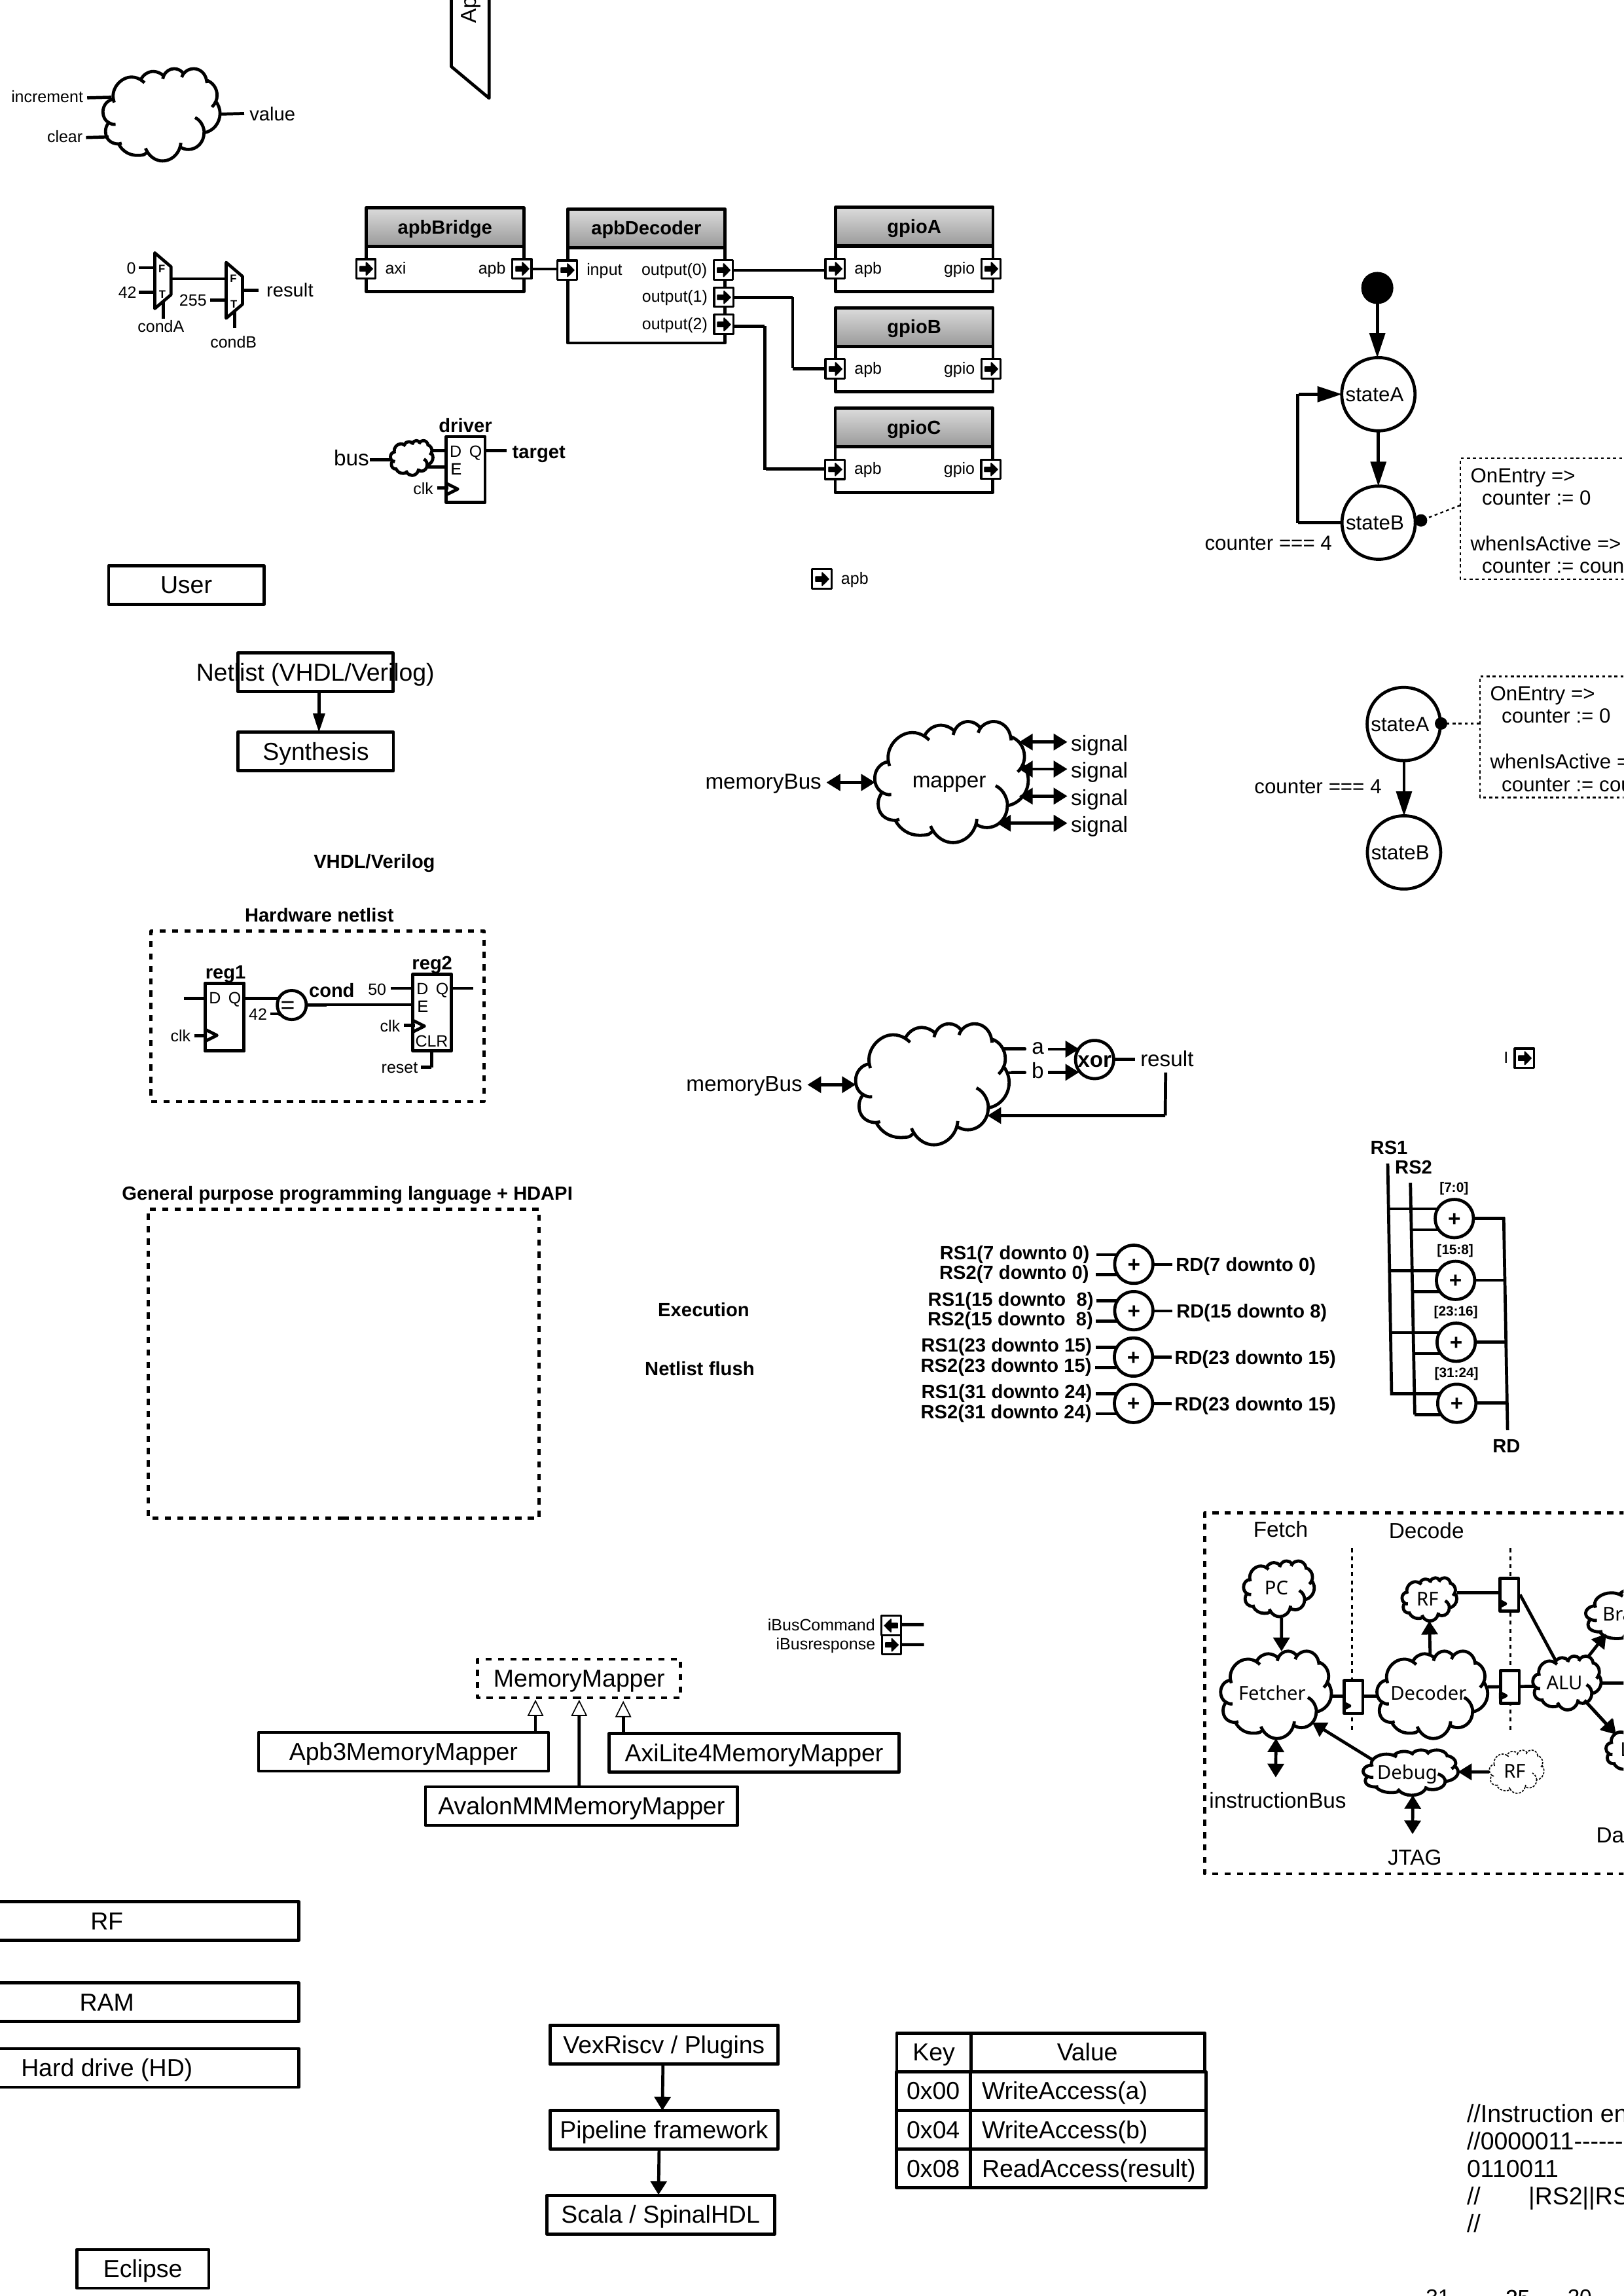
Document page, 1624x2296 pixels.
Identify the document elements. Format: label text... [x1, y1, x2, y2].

text_box reg2 [402, 947, 462, 979]
text_box Eclipse [77, 2250, 209, 2289]
text_box signal [1061, 753, 1138, 780]
text_box VHDL/Verilog [304, 846, 445, 878]
text_box output(1) [630, 282, 718, 309]
text_box [856, 1024, 1009, 1145]
text_box Key [897, 2033, 971, 2072]
text_box F [149, 254, 175, 284]
text_box apb [844, 354, 941, 382]
text_box RD(23 downto 15) [1164, 1342, 1346, 1374]
text_box Q [219, 988, 251, 1013]
text_box OnEntry => counter := 0 whenIsActive => counter := counter + 1 [1460, 458, 1624, 580]
text_box Branch [1585, 1590, 1624, 1639]
text_box [31:24] [1424, 1356, 1489, 1389]
text_box 31 [1416, 2280, 1460, 2296]
text_box 20 [1557, 2280, 1602, 2296]
text_box = [278, 990, 306, 1020]
text_box gpio [941, 354, 985, 382]
text_box increment [1, 82, 94, 112]
text_box mapper [902, 763, 996, 798]
text_box cond [299, 975, 365, 1007]
text_box E [407, 992, 439, 1020]
text_box General purpose programming language + HDAPI [112, 1177, 583, 1210]
text_box Execute [1619, 1515, 1624, 1547]
text_box Decode [1379, 1514, 1474, 1549]
text_box result [257, 274, 323, 306]
text_box T [221, 289, 247, 319]
text_box counter === 4 [1195, 526, 1343, 560]
text_box [415, 1003, 452, 1026]
text_box RS1(31 downto 24) [911, 1376, 1102, 1395]
text_box Fetcher [1220, 1651, 1332, 1739]
text_box 42 [233, 999, 283, 1029]
text_box + [1435, 1199, 1473, 1238]
text_box RD(15 downto 8) [1166, 1295, 1337, 1327]
text_box RF [0, 1901, 299, 1941]
text_box Synthesis [238, 732, 394, 771]
text_box output(2) [630, 309, 718, 338]
text_box [825, 446, 1001, 493]
text_box RS2(23 downto 15) [911, 1349, 1102, 1382]
text_box iBusCommand [757, 1610, 886, 1639]
text_box a [1022, 1029, 1054, 1053]
text_box Pipeline framework [550, 2110, 778, 2149]
text_box 25 [1496, 2281, 1540, 2296]
text_box DataBus [1586, 1818, 1624, 1853]
text_box stateB [1367, 816, 1441, 889]
text_box condA [128, 312, 194, 342]
text_box input [577, 255, 673, 283]
text_box [1500, 1670, 1519, 1704]
text_box 0 [117, 253, 146, 283]
text_box D [406, 979, 426, 1003]
text_box [875, 721, 1028, 843]
text_box Execution [638, 1294, 770, 1326]
text_box output(0) [673, 255, 717, 282]
text_box stateA [1367, 687, 1440, 761]
text_box I [1431, 1043, 1519, 1072]
text_box Decoder [1377, 1651, 1488, 1739]
text_box counter === 4 [1244, 770, 1392, 803]
text_box WriteAccess(b) [970, 2110, 1206, 2149]
text_box signal [1061, 808, 1138, 842]
text_box b [1022, 1053, 1054, 1088]
text_box RS1(23 downto 15) [911, 1329, 1102, 1349]
text_box instructionBus [1199, 1784, 1356, 1818]
text_box reg1 [195, 956, 256, 988]
text_box //Instruction encoding : //0000011----------000-----0110011 // |RS2||RS1| |RD | // [1457, 2094, 1624, 2242]
text_box [390, 440, 433, 476]
text_box 0x04 [896, 2110, 970, 2149]
text_box RS1(7 downto 0) [929, 1236, 1100, 1257]
text_box axi [375, 254, 471, 283]
text_box apb [831, 564, 928, 592]
text_box D [440, 442, 459, 465]
text_box [812, 569, 831, 589]
text_box 255 [170, 285, 217, 315]
text_box 42 [108, 278, 147, 308]
text_box + [1437, 1323, 1475, 1361]
text_box apb [844, 254, 941, 282]
text_box WriteAccess(a) [970, 2072, 1206, 2110]
text_box + [1114, 1384, 1153, 1423]
text_box Netlist flush [634, 1352, 766, 1385]
text_box condB [200, 327, 267, 357]
text_box MemoryMapper [477, 1659, 681, 1698]
text_box 0x08 [896, 2149, 971, 2188]
text_box AvalonMMMemoryMapper [425, 1786, 738, 1825]
text_box Q [426, 979, 459, 1003]
text_box Value [971, 2033, 1205, 2072]
text_box RS2(7 downto 0) [929, 1257, 1100, 1283]
text_box [205, 1013, 244, 1051]
text_box [448, 466, 486, 503]
text_box [23:16] [1424, 1295, 1488, 1327]
text_box [1500, 1578, 1519, 1611]
text_box xor [1075, 1040, 1114, 1079]
text_box RS2(15 downto 8) [917, 1303, 1104, 1335]
text_box target [502, 436, 575, 468]
text_box [825, 246, 1001, 292]
text_box E [441, 454, 472, 483]
text_box AxiLite4MemoryMapper [609, 1733, 899, 1772]
text_box driver [429, 409, 502, 442]
text_box + [1114, 1338, 1153, 1376]
text_box gpio [941, 454, 985, 483]
text_box L/S [1606, 1732, 1624, 1770]
text_box apb [844, 454, 941, 483]
text_box OnEntry => counter := 0 whenIsActive => counter := counter + 1 [1479, 676, 1624, 798]
text_box RS1(15 downto 8) [918, 1283, 1104, 1315]
text_box [103, 68, 221, 161]
text_box Hardware netlist [196, 899, 443, 931]
text_box memoryBus [695, 764, 832, 798]
text_box [1519, 1049, 1534, 1068]
text_box Scala / SpinalHDL [547, 2195, 775, 2234]
text_box RD [1480, 1430, 1532, 1462]
text_box clear [37, 122, 93, 152]
text_box F [220, 264, 247, 294]
text_box apbBridge [366, 207, 524, 246]
text_box gpioB [835, 308, 994, 346]
text_box signal [1061, 780, 1138, 808]
text_box [825, 346, 1001, 392]
text_box Debug [1363, 1749, 1458, 1795]
text_box value [240, 98, 305, 130]
text_box RF [1401, 1577, 1457, 1621]
text_box RD(7 downto 0) [1166, 1249, 1326, 1281]
text_box + [1114, 1245, 1153, 1283]
text_box Hard drive (HD) [0, 2048, 299, 2087]
text_box + [1437, 1384, 1476, 1423]
text_box [1344, 1680, 1363, 1713]
text_box + [1436, 1261, 1475, 1300]
text_box [886, 1615, 901, 1655]
text_box RS2 [1385, 1151, 1442, 1183]
text_box RAM [0, 1982, 299, 2022]
text_box RD(23 downto 15) [1164, 1388, 1346, 1420]
text_box clk [156, 1022, 206, 1050]
text_box JTAG [1367, 1840, 1462, 1874]
text_box gpioC [835, 408, 993, 446]
text_box stateA [1341, 357, 1415, 431]
text_box [356, 246, 532, 292]
text_box bus [324, 441, 379, 476]
text_box RS2(31 downto 24) [911, 1395, 1102, 1428]
text_box gpioA [835, 207, 994, 246]
text_box ALU [1532, 1656, 1601, 1710]
text_box result [1130, 1042, 1204, 1077]
text_box Q [459, 442, 492, 466]
text_box reset [371, 1053, 428, 1082]
text_box [451, 0, 490, 99]
text_box D [199, 988, 219, 1013]
text_box Fetch [1244, 1513, 1318, 1547]
text_box clk [365, 1012, 415, 1040]
text_box stateB [1342, 486, 1416, 560]
text_box ReadAccess(result) [971, 2149, 1206, 2188]
text_box ApbDecoder [451, 0, 486, 39]
text_box iBusresponse [766, 1630, 886, 1659]
text_box clk [398, 474, 448, 503]
text_box VexRiscv / Plugins [550, 2025, 778, 2064]
text_box User [108, 565, 264, 605]
text_box RS1 [1360, 1132, 1418, 1164]
text_box Netlist (VHDL/Verilog) [238, 653, 393, 692]
text_box memoryBus [676, 1066, 812, 1101]
text_box [1362, 273, 1392, 302]
text_box + [1114, 1291, 1153, 1330]
text_box T [149, 279, 176, 309]
text_box apb [471, 254, 516, 282]
text_box gpio [897, 253, 985, 282]
text_box apbDecoder [568, 209, 725, 247]
text_box [7:0] [1430, 1172, 1479, 1204]
text_box 0x00 [896, 2072, 970, 2110]
text_box Apb3MemoryMapper [259, 1732, 549, 1772]
text_box [15:8] [1427, 1234, 1483, 1266]
text_box signal [1061, 726, 1138, 753]
text_box PC [1243, 1560, 1314, 1617]
text_box 50 [365, 975, 404, 1003]
text_box RF [1489, 1749, 1544, 1793]
text_box [557, 247, 734, 343]
text_box CLR [405, 1026, 458, 1055]
